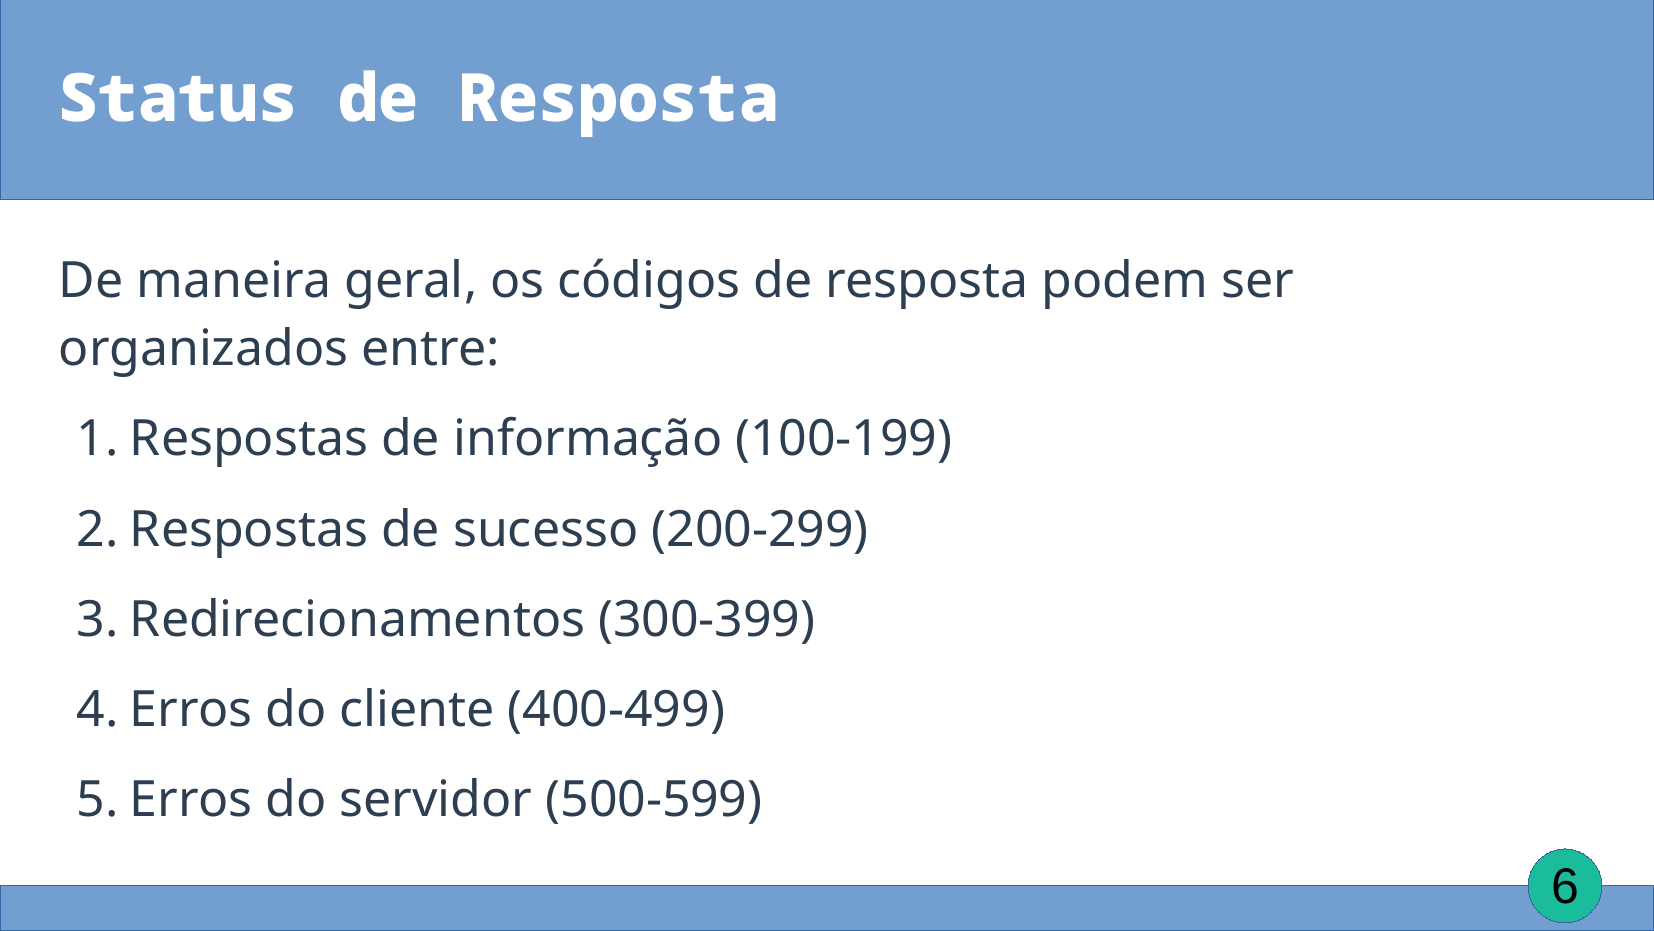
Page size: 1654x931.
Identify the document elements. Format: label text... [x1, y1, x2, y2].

list De maneira geral, os códigos de resposta podem ser organizados entre: Respostas de informação (100-199) Respostas de sucesso (200-299) Redirecionamentos (300-399) Erros do cliente (400-499) Erros do servidor (500-599) [59, 243, 1595, 864]
title Status de Resposta [59, 37, 1595, 155]
